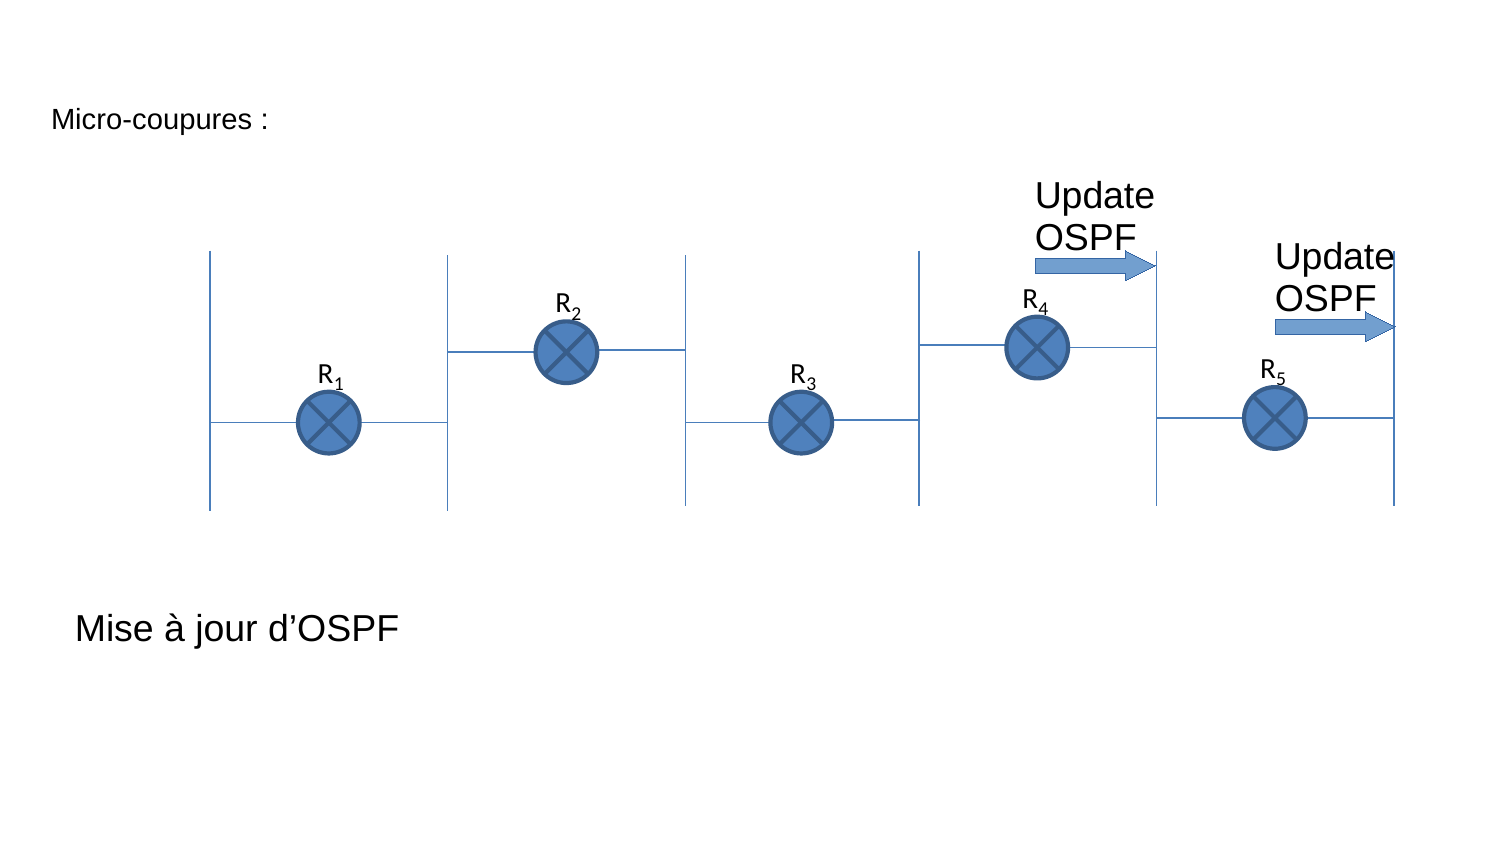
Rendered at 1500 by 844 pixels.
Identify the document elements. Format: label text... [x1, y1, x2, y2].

text_box R3 [775, 346, 839, 402]
text_box Mise à jour d’OSPF [60, 600, 526, 657]
text_box R5 [1244, 341, 1308, 398]
text_box [297, 402, 360, 454]
text_box [535, 332, 598, 384]
text_box R1 [302, 346, 366, 402]
text_box [770, 402, 833, 454]
text_box R2 [540, 276, 604, 332]
text_box Update OSPF [1260, 228, 1426, 327]
text_box [1035, 266, 1155, 281]
text_box [1244, 398, 1306, 449]
title Micro-coupures : [51, 72, 1449, 167]
text_box Update OSPF [1020, 166, 1186, 266]
text_box R4 [1007, 271, 1071, 327]
text_box [1006, 327, 1069, 379]
text_box [1275, 327, 1395, 342]
